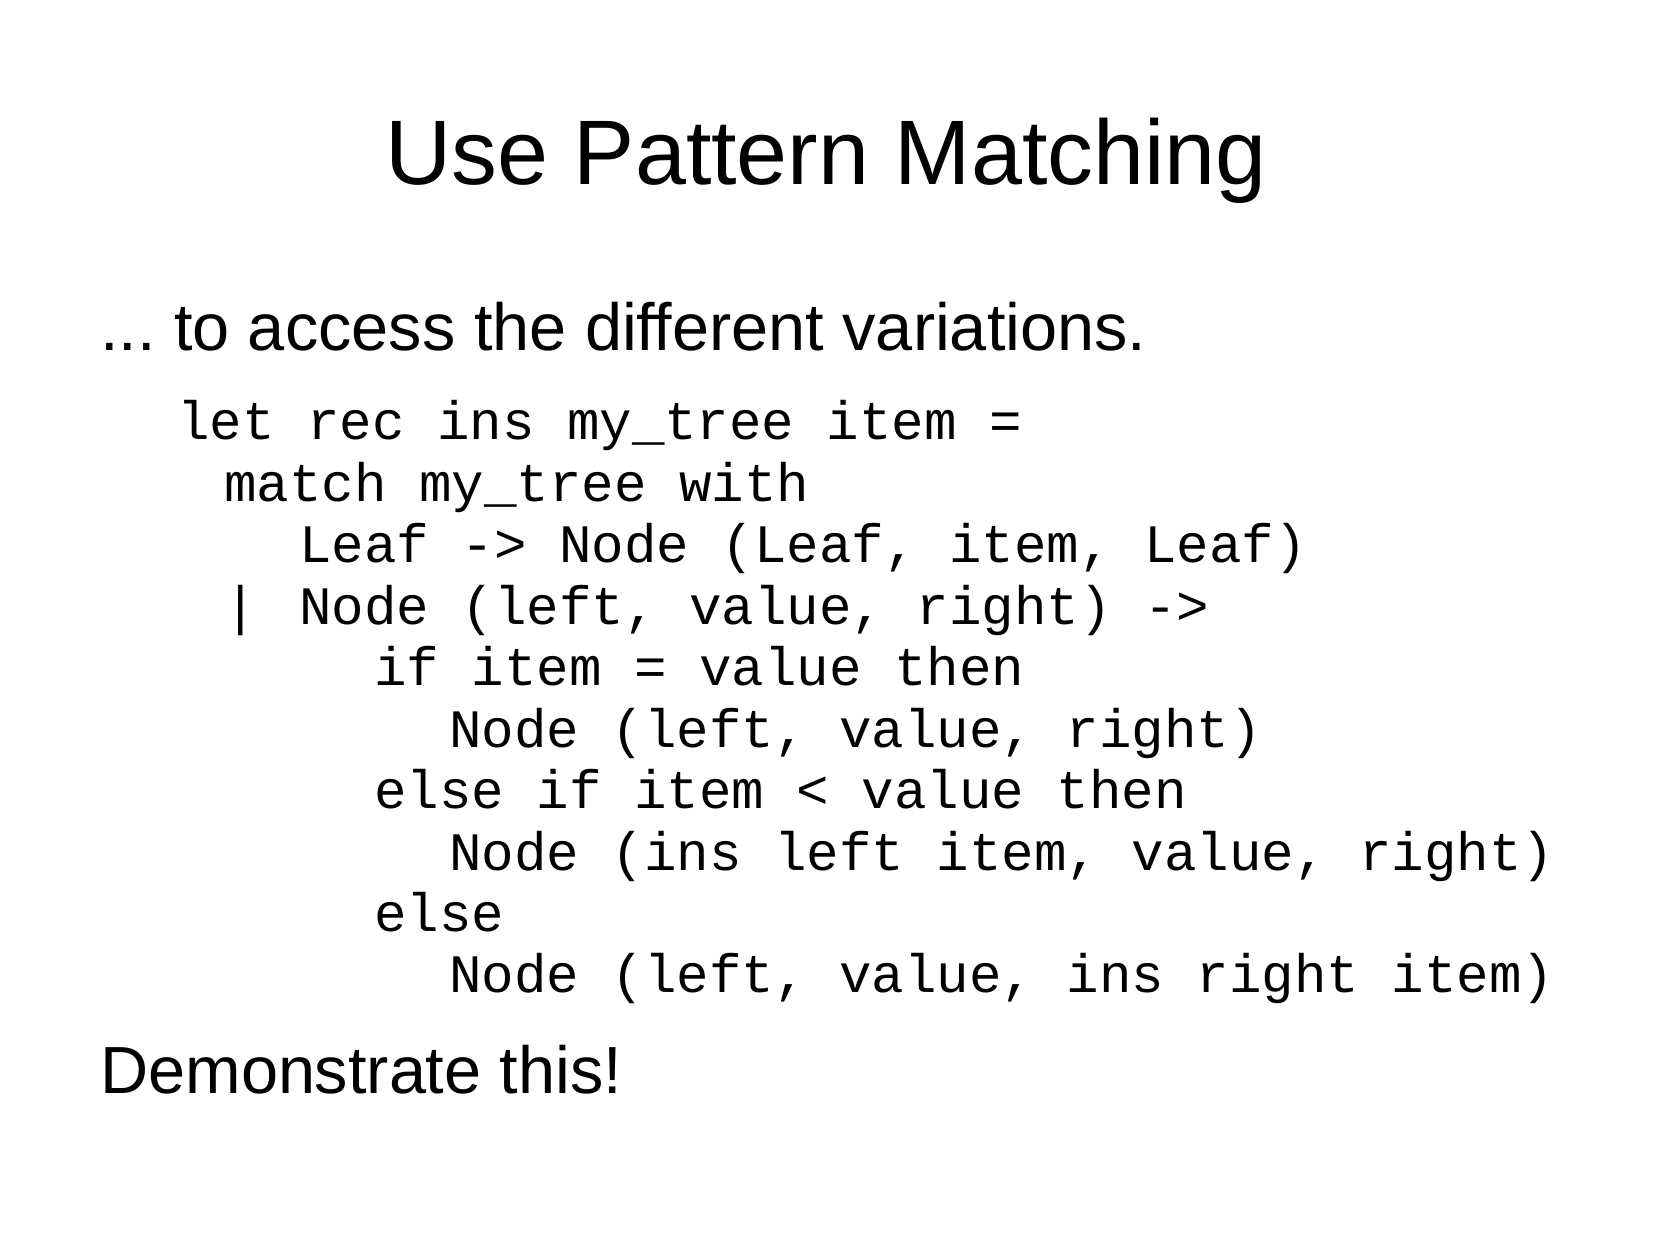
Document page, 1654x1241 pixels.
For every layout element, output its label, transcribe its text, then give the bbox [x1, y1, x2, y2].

title Use Pattern Matching [82, 56, 1571, 250]
list ... to access the different variations. let rec ins my_tree item = match my_tree with Leaf -> Node (Leaf, item, Leaf) | Node (left, value, right) -> if item = value then Node (left, value, right) else if item < value then Node (ins left item, value, right) else Node (left, value, ins right item) Demonstrate this! [82, 290, 1571, 1094]
